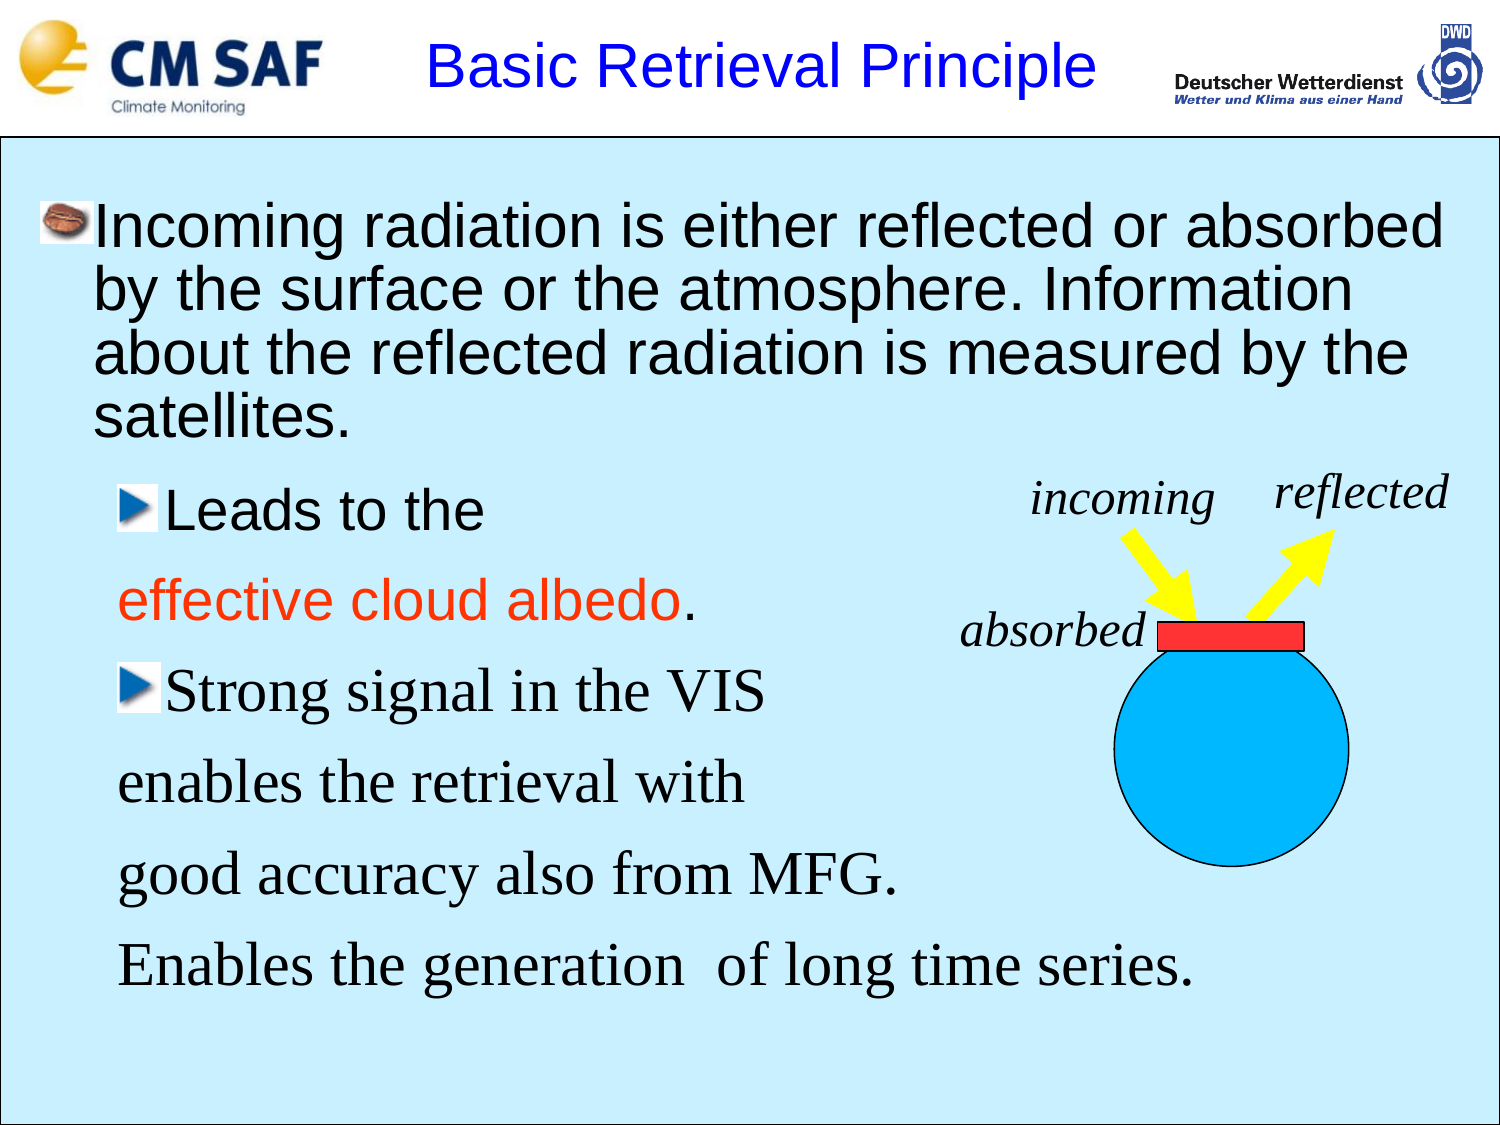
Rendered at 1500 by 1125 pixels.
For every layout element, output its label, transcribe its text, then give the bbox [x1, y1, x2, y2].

picture [17, 19, 325, 117]
text_box absorbed [959, 606, 1275, 667]
picture [1175, 24, 1483, 104]
text_box incoming [1029, 473, 1216, 534]
text_box [1114, 621, 1349, 867]
text_box reflected [1273, 467, 1450, 528]
text_box Basic Retrieval Principle [336, 35, 1155, 114]
list Incoming radiation is either reflected or absorbed by the surface or the atmosphere. Information about the reflected radiation is measured by the satellites. Leads to the effective cloud albedo. Strong signal in the VIS enables the retrieval with good accuracy also from MFG. Enables the generation of long time series. [22, 196, 1451, 1059]
